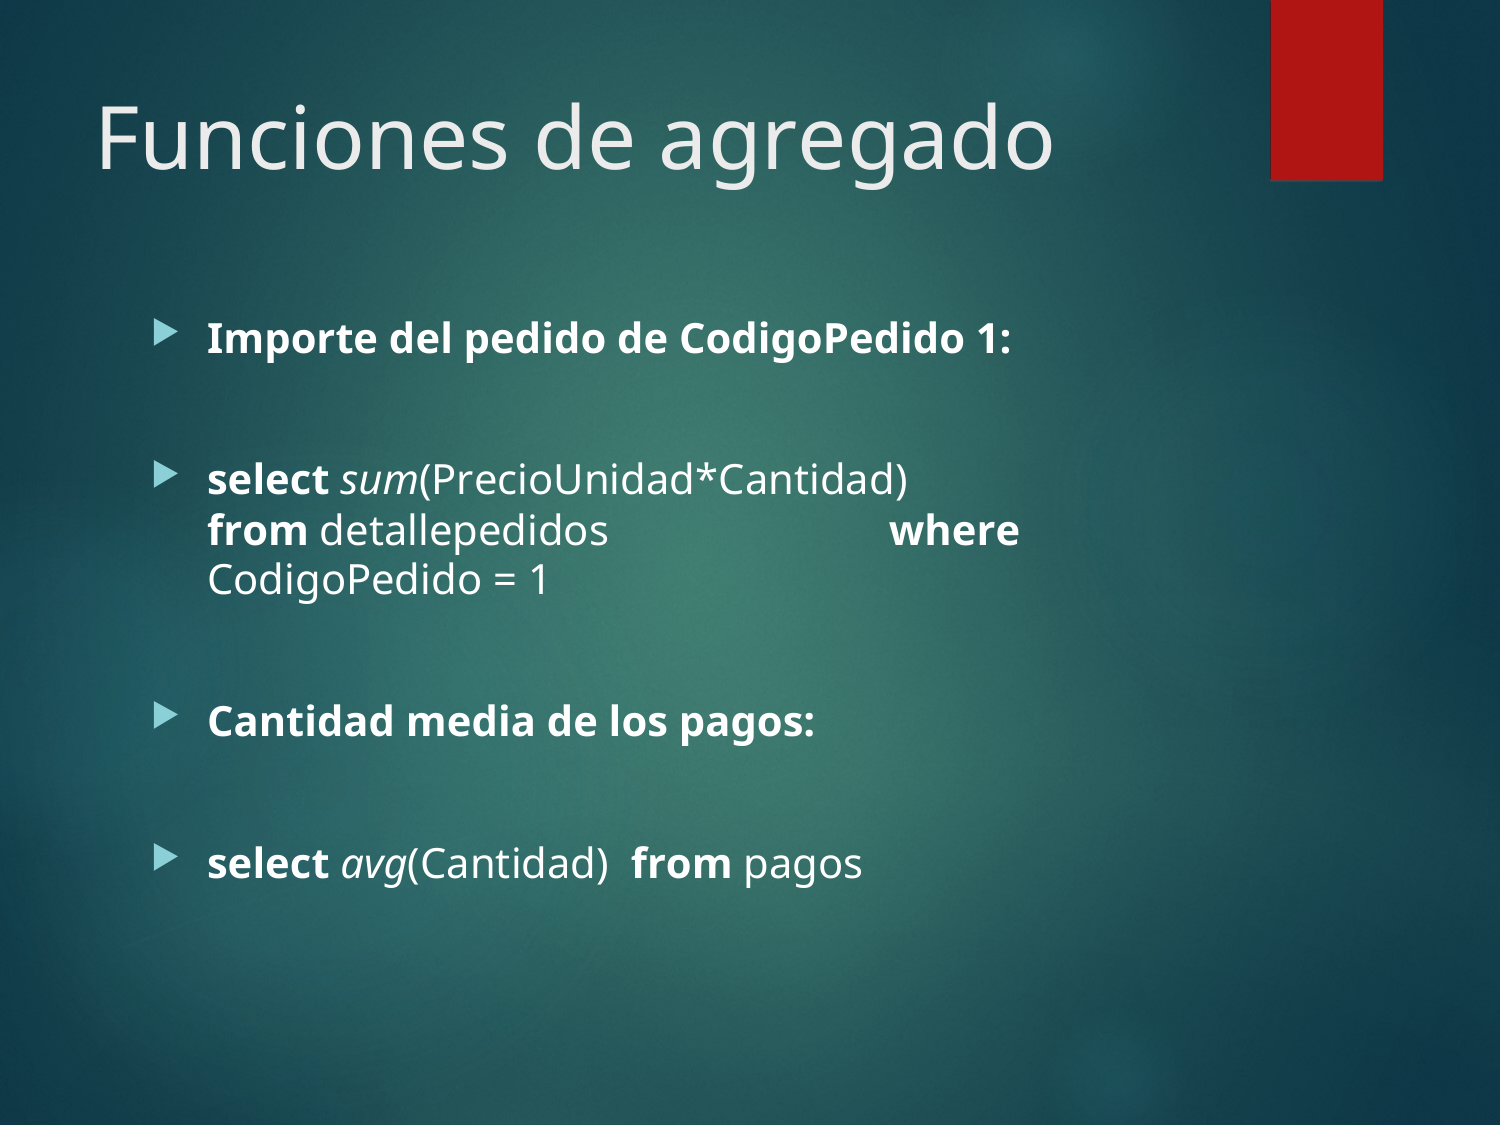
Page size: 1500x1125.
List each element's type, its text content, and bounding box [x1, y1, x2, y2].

list Importe del pedido de CodigoPedido 1: select sum(PrecioUnidad*Cantidad) from detallepedidos where CodigoPedido = 1 Cantidad media de los pagos: select avg(Cantidad) from pagos [135, 303, 1046, 993]
title Funciones de agregado [79, 74, 1237, 304]
picture [0, 0, 1500, 1125]
